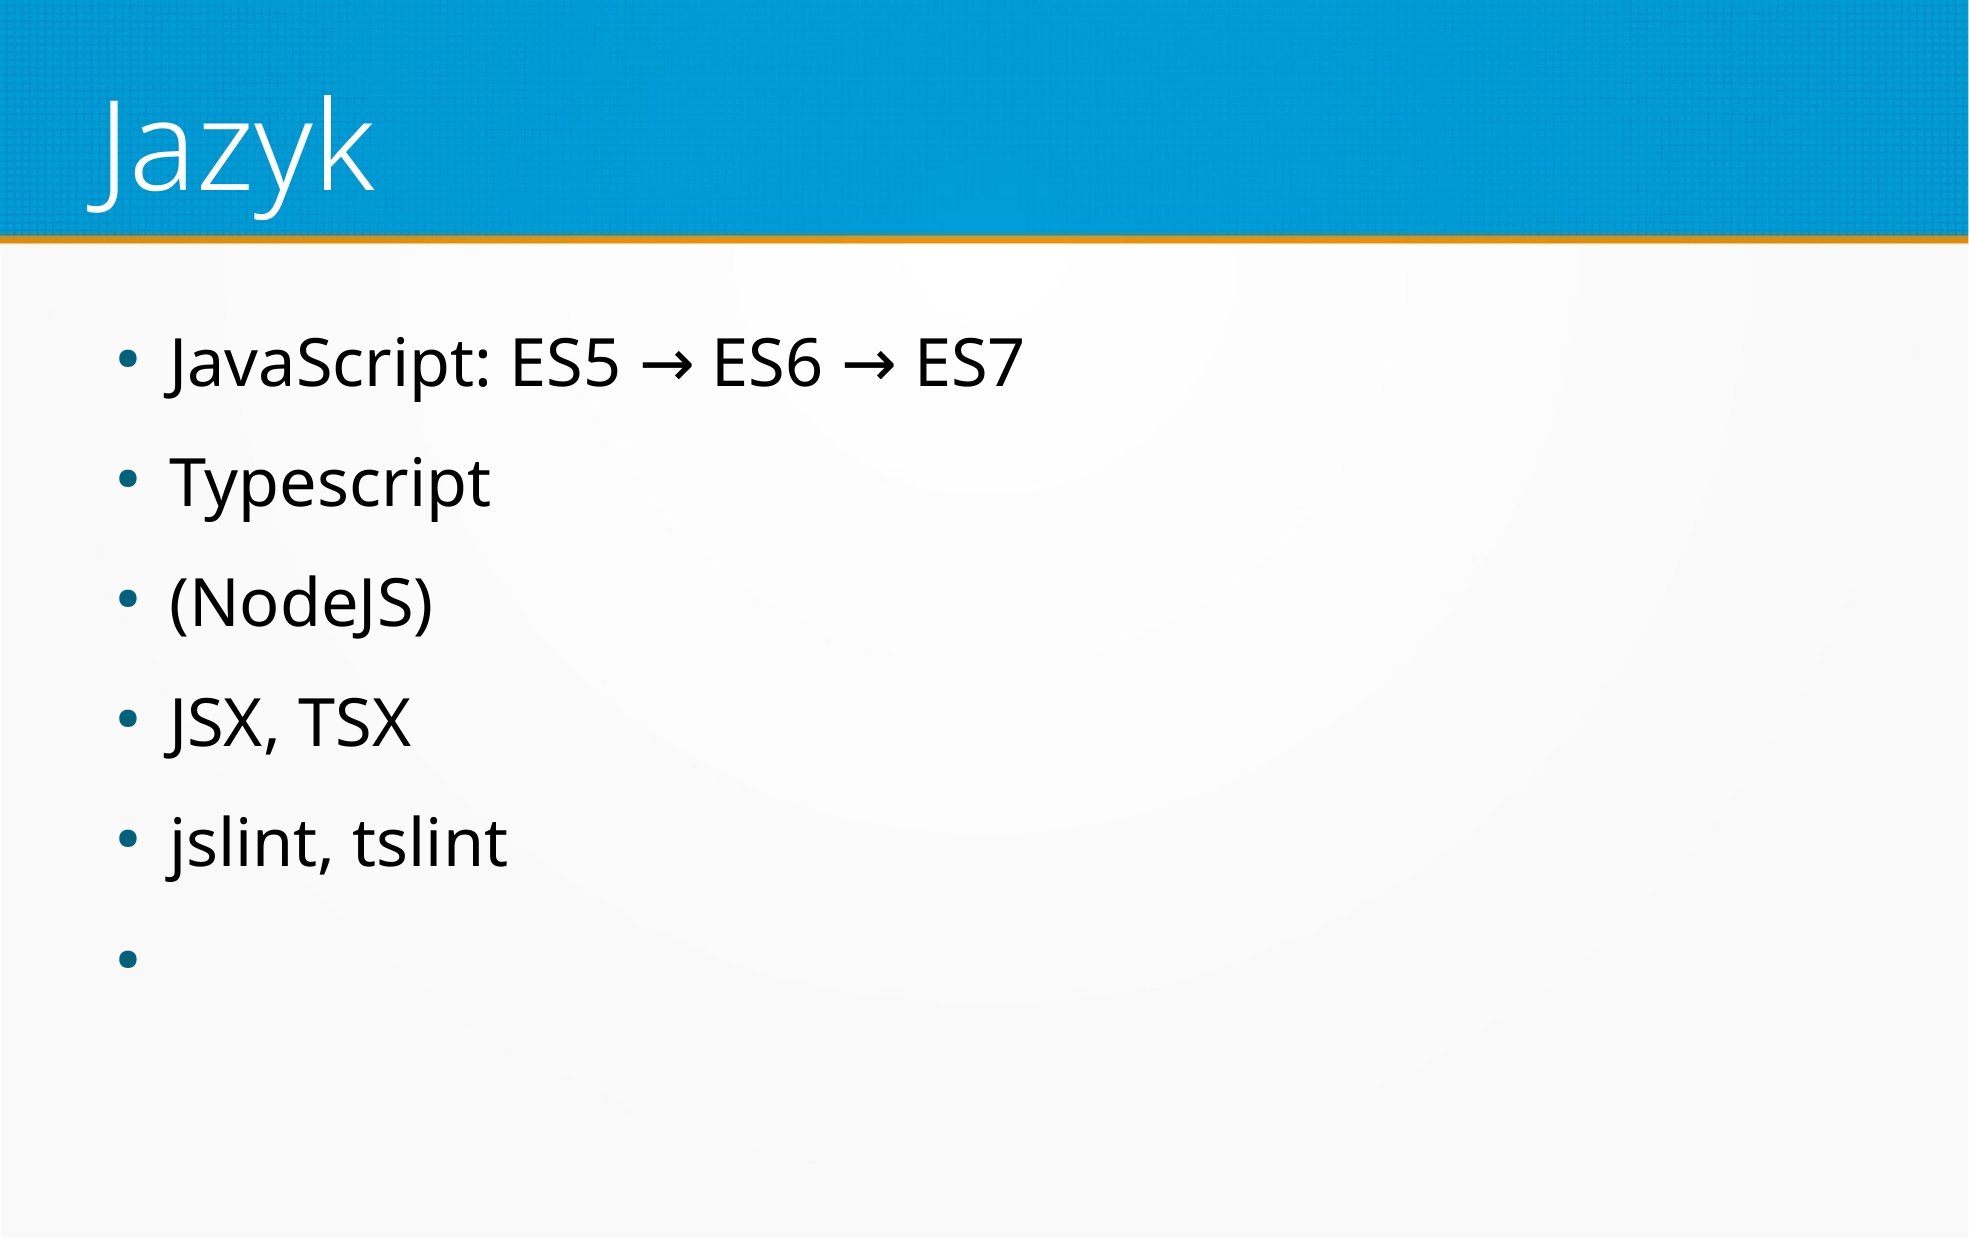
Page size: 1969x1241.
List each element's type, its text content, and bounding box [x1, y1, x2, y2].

list JavaScript: ES5 → ES6 → ES7 Typescript (NodeJS) JSX, TSX jslint, tslint [98, 315, 1861, 1081]
title Jazyk [98, 19, 1870, 227]
picture [0, 233, 1969, 1241]
